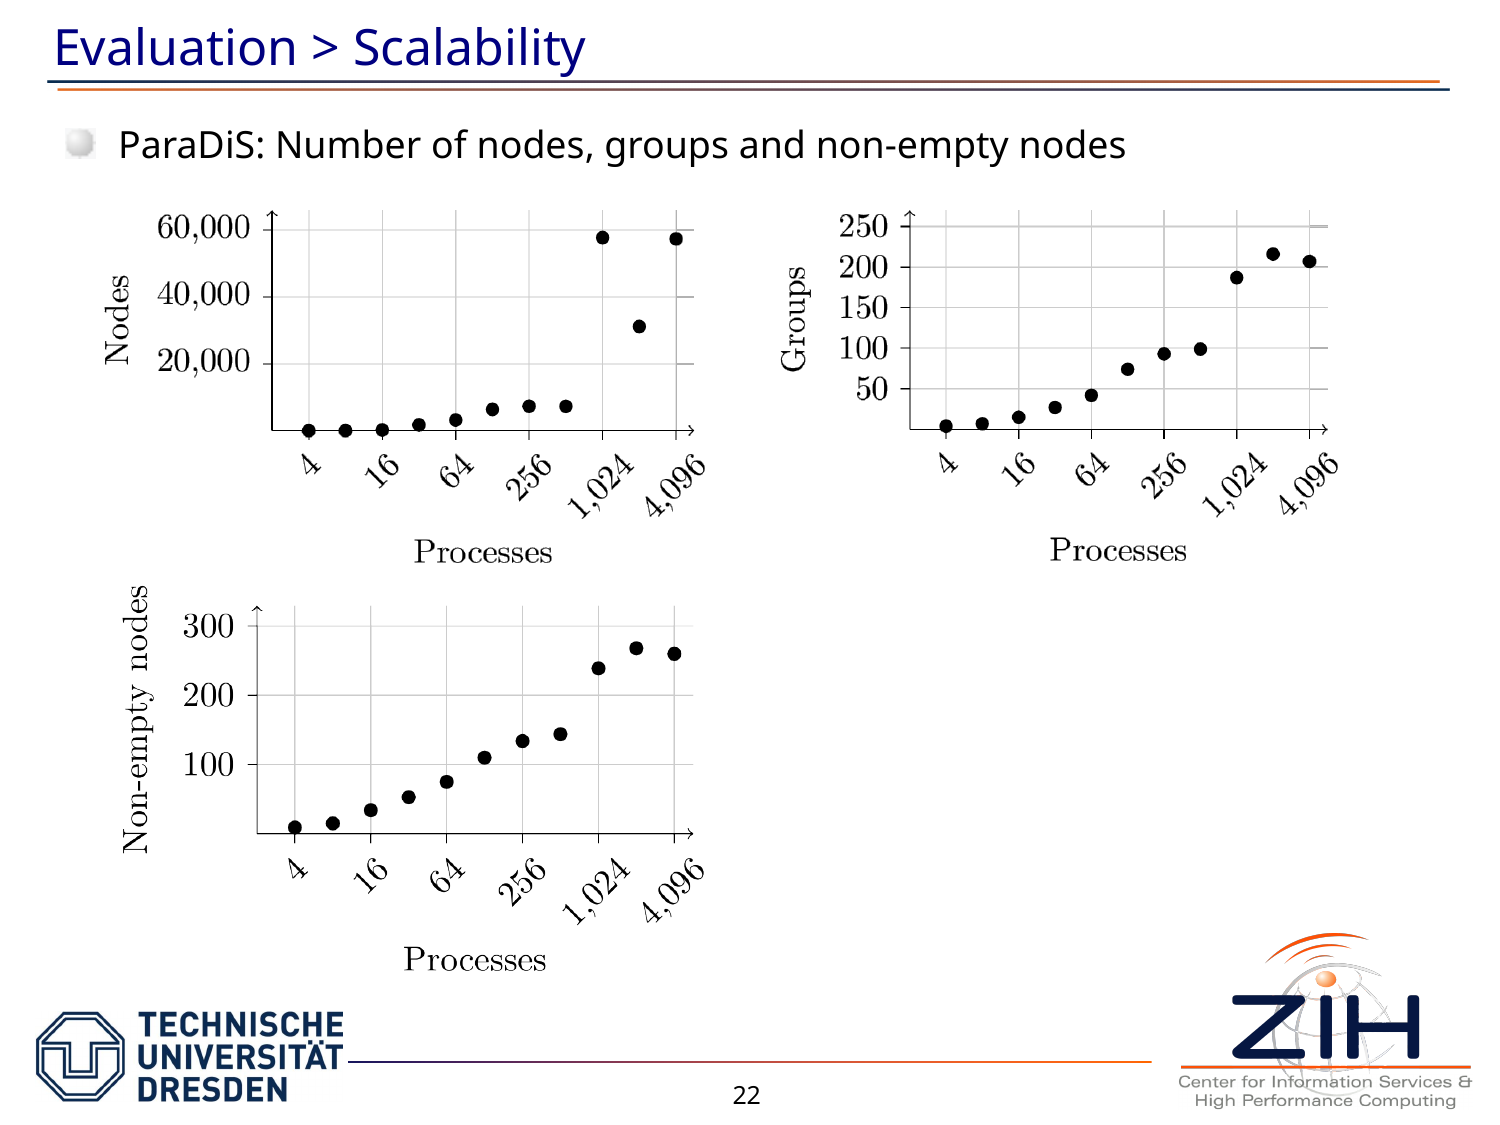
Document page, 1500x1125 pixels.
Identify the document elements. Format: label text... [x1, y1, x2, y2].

picture [122, 585, 704, 971]
picture [35, 1011, 343, 1102]
title Evaluation > Scalability [53, 12, 1453, 81]
picture [47, 80, 1450, 91]
list ParaDiS: Number of nodes, groups and non-empty nodes [29, 118, 1470, 781]
picture [1178, 933, 1473, 1110]
picture [780, 210, 1338, 561]
picture [104, 210, 705, 563]
